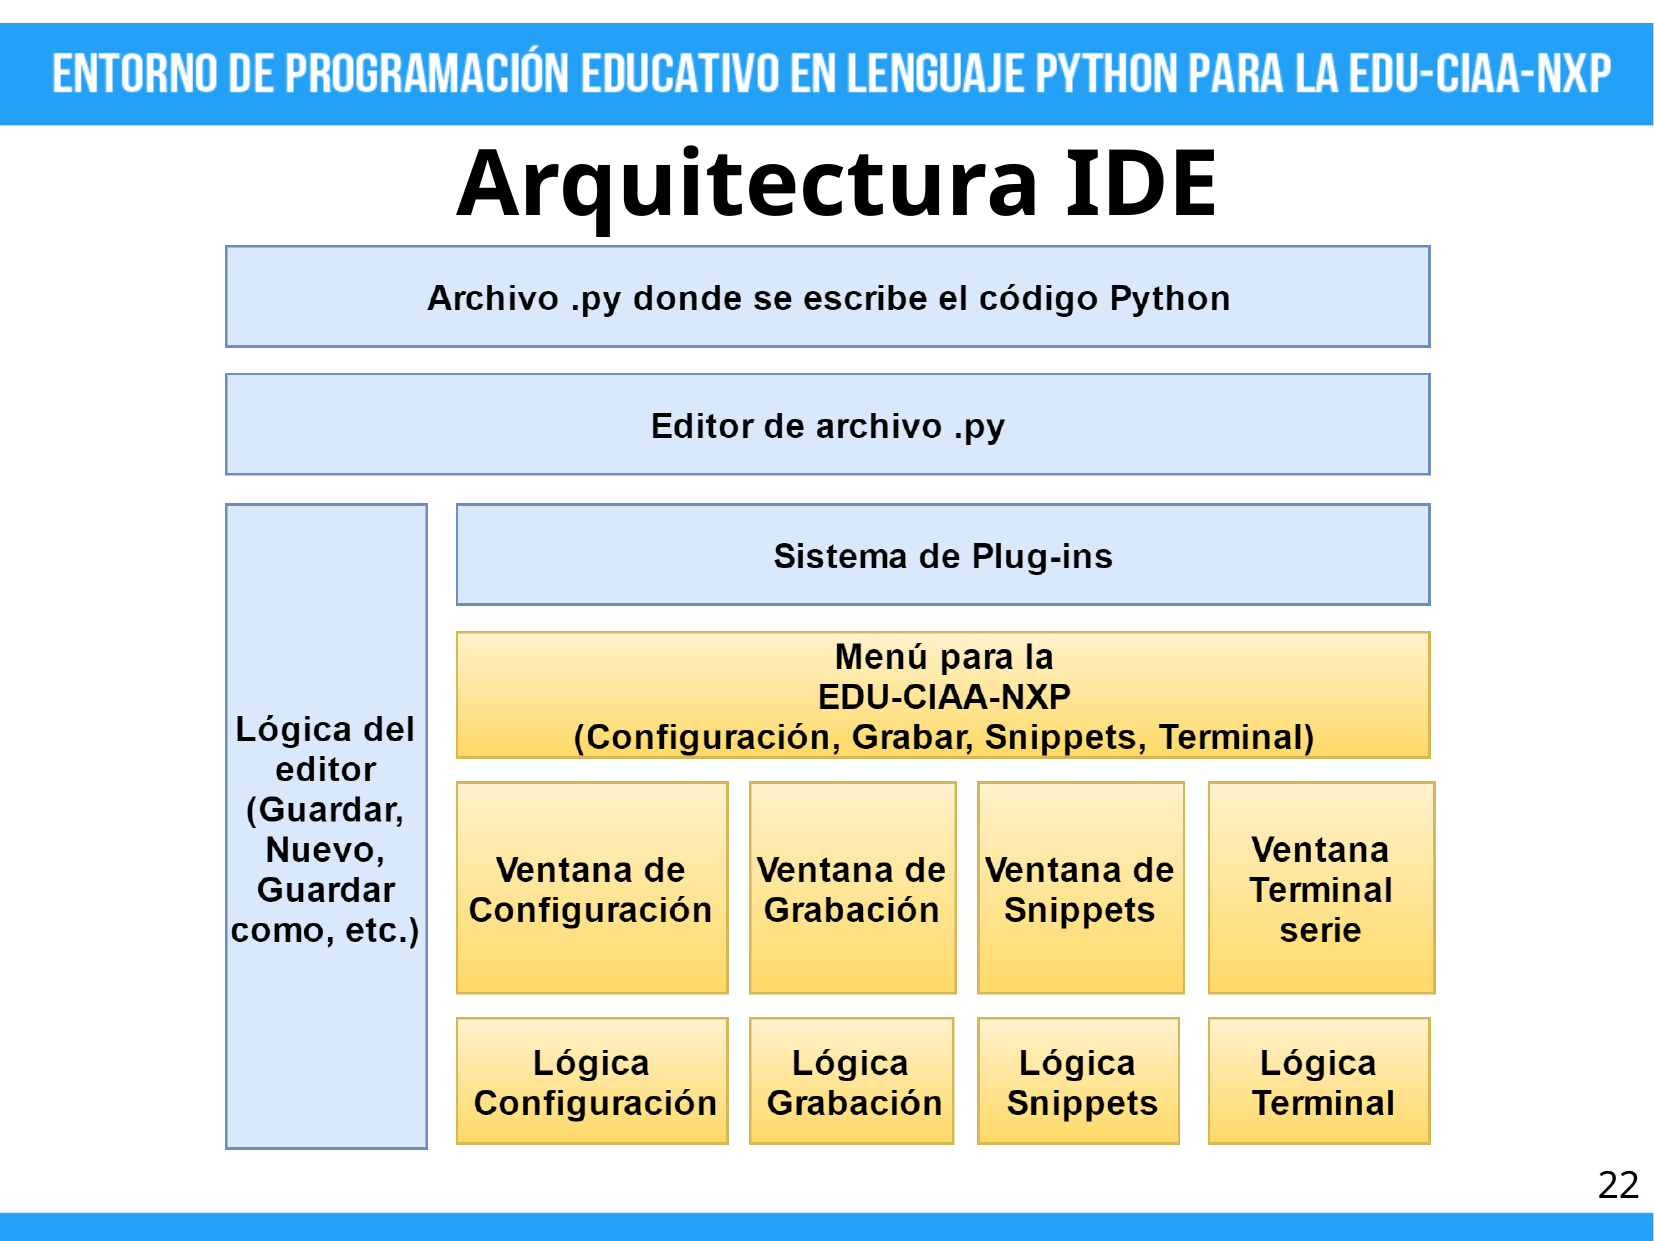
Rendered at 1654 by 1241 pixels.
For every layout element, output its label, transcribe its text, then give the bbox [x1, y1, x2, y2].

picture [0, 23, 1654, 1241]
text_box 22 [1582, 1151, 1654, 1241]
title Arquitectura IDE [94, 76, 1583, 284]
